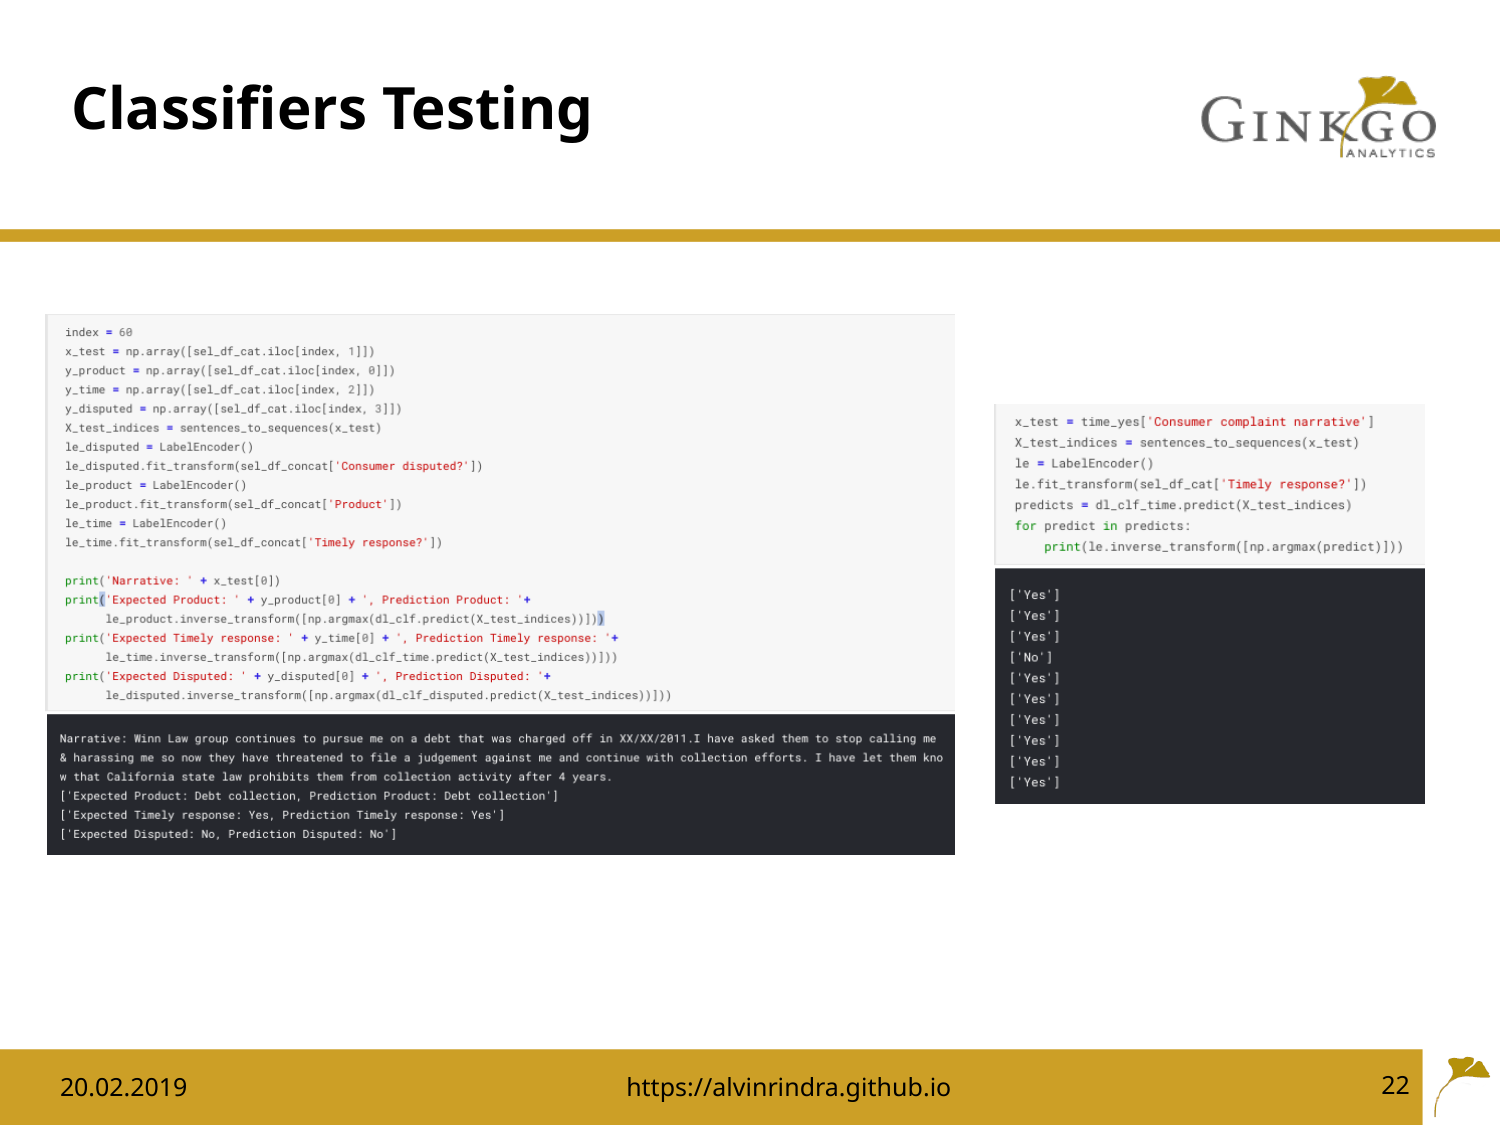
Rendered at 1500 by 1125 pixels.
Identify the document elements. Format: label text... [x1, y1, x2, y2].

list [60, 289, 1425, 1081]
text_box https://alvinrindra.github.io [266, 1056, 993, 1117]
picture [0, 0, 1500, 1125]
text_box <number> [1196, 1056, 1425, 1117]
list Classifiers Testing [71, 71, 1066, 255]
text_box 20.02.2019 [60, 1056, 266, 1117]
